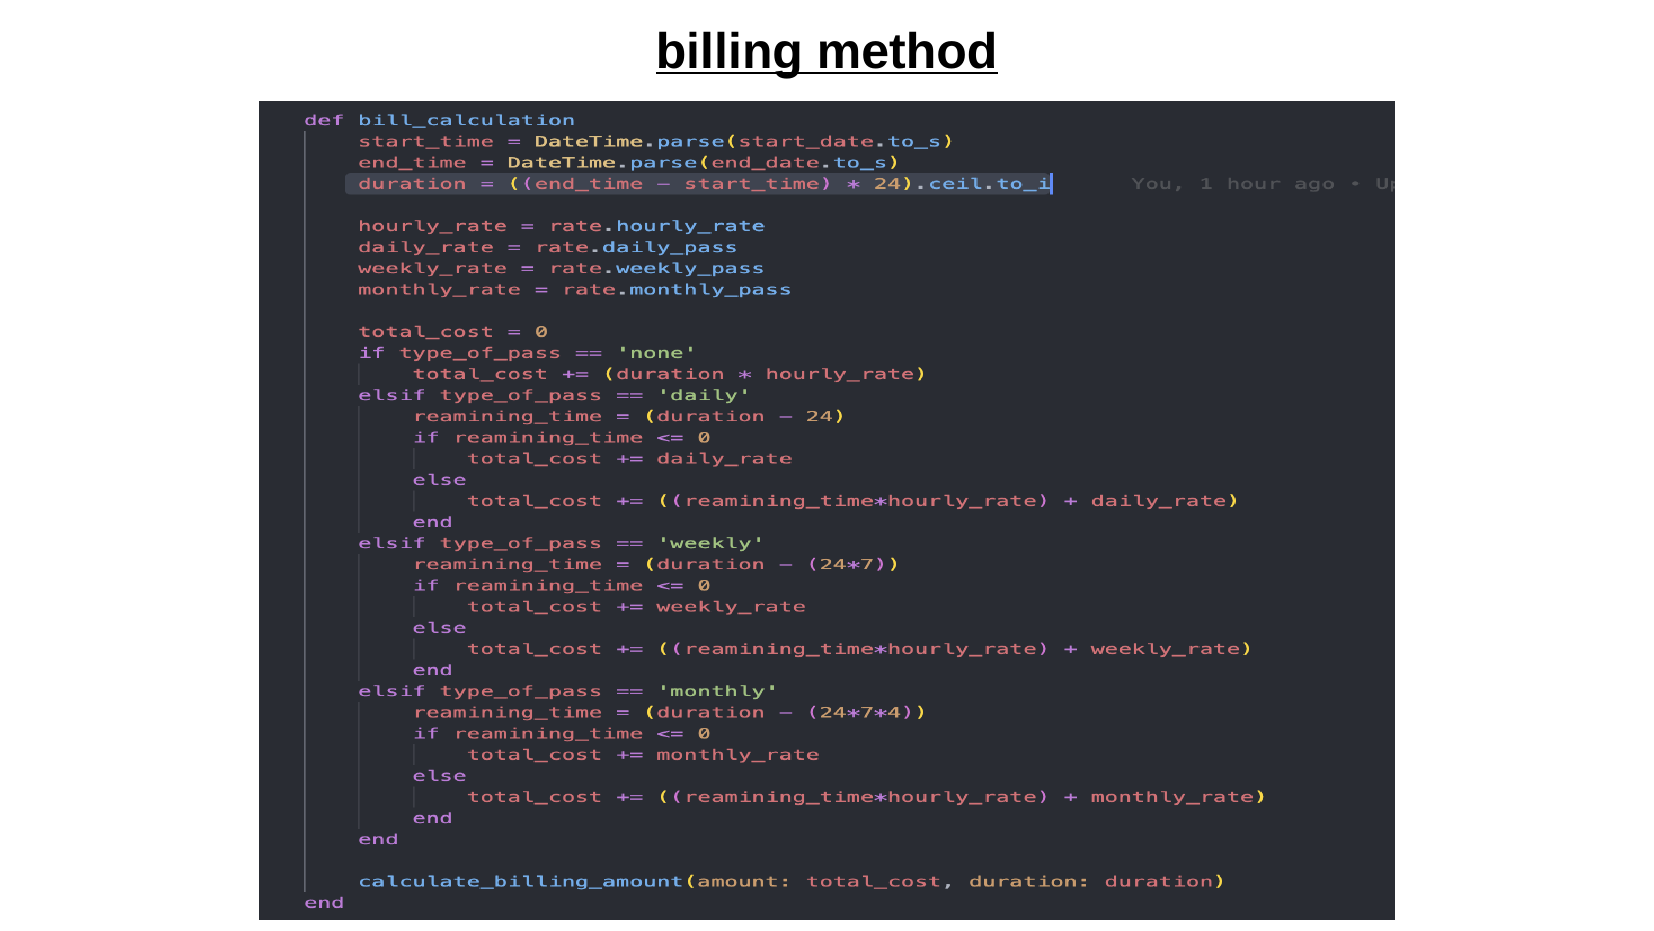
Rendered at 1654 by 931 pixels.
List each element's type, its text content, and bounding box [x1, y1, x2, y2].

picture [259, 101, 1395, 920]
title billing method [82, 0, 1571, 127]
